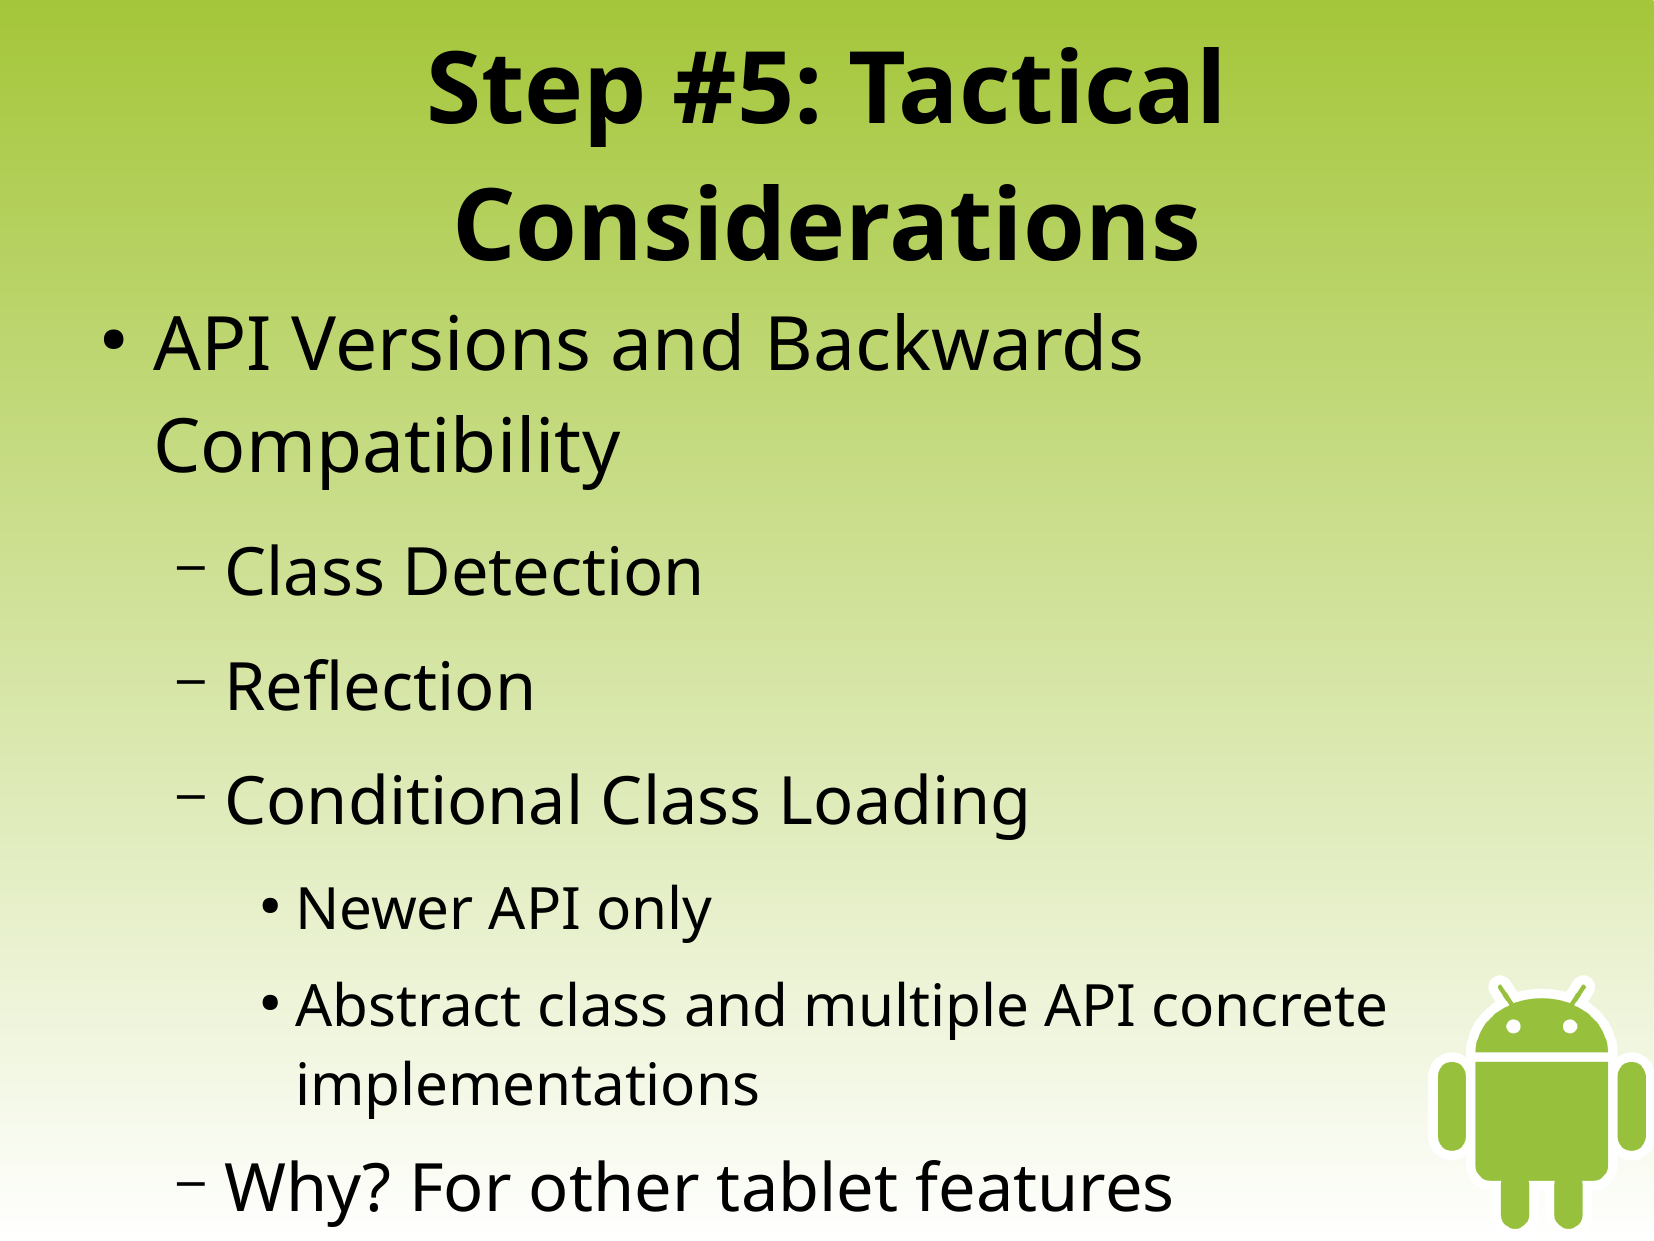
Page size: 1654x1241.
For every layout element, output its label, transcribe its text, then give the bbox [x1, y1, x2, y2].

title Step #5: Tactical Considerations [82, 56, 1571, 250]
picture [1428, 975, 1654, 1238]
list API Versions and Backwards Compatibility Class Detection Reflection Conditional Class Loading Newer API only Abstract class and multiple API concrete implementations Why? For other tablet features E.g., work with action bar [82, 290, 1571, 1153]
